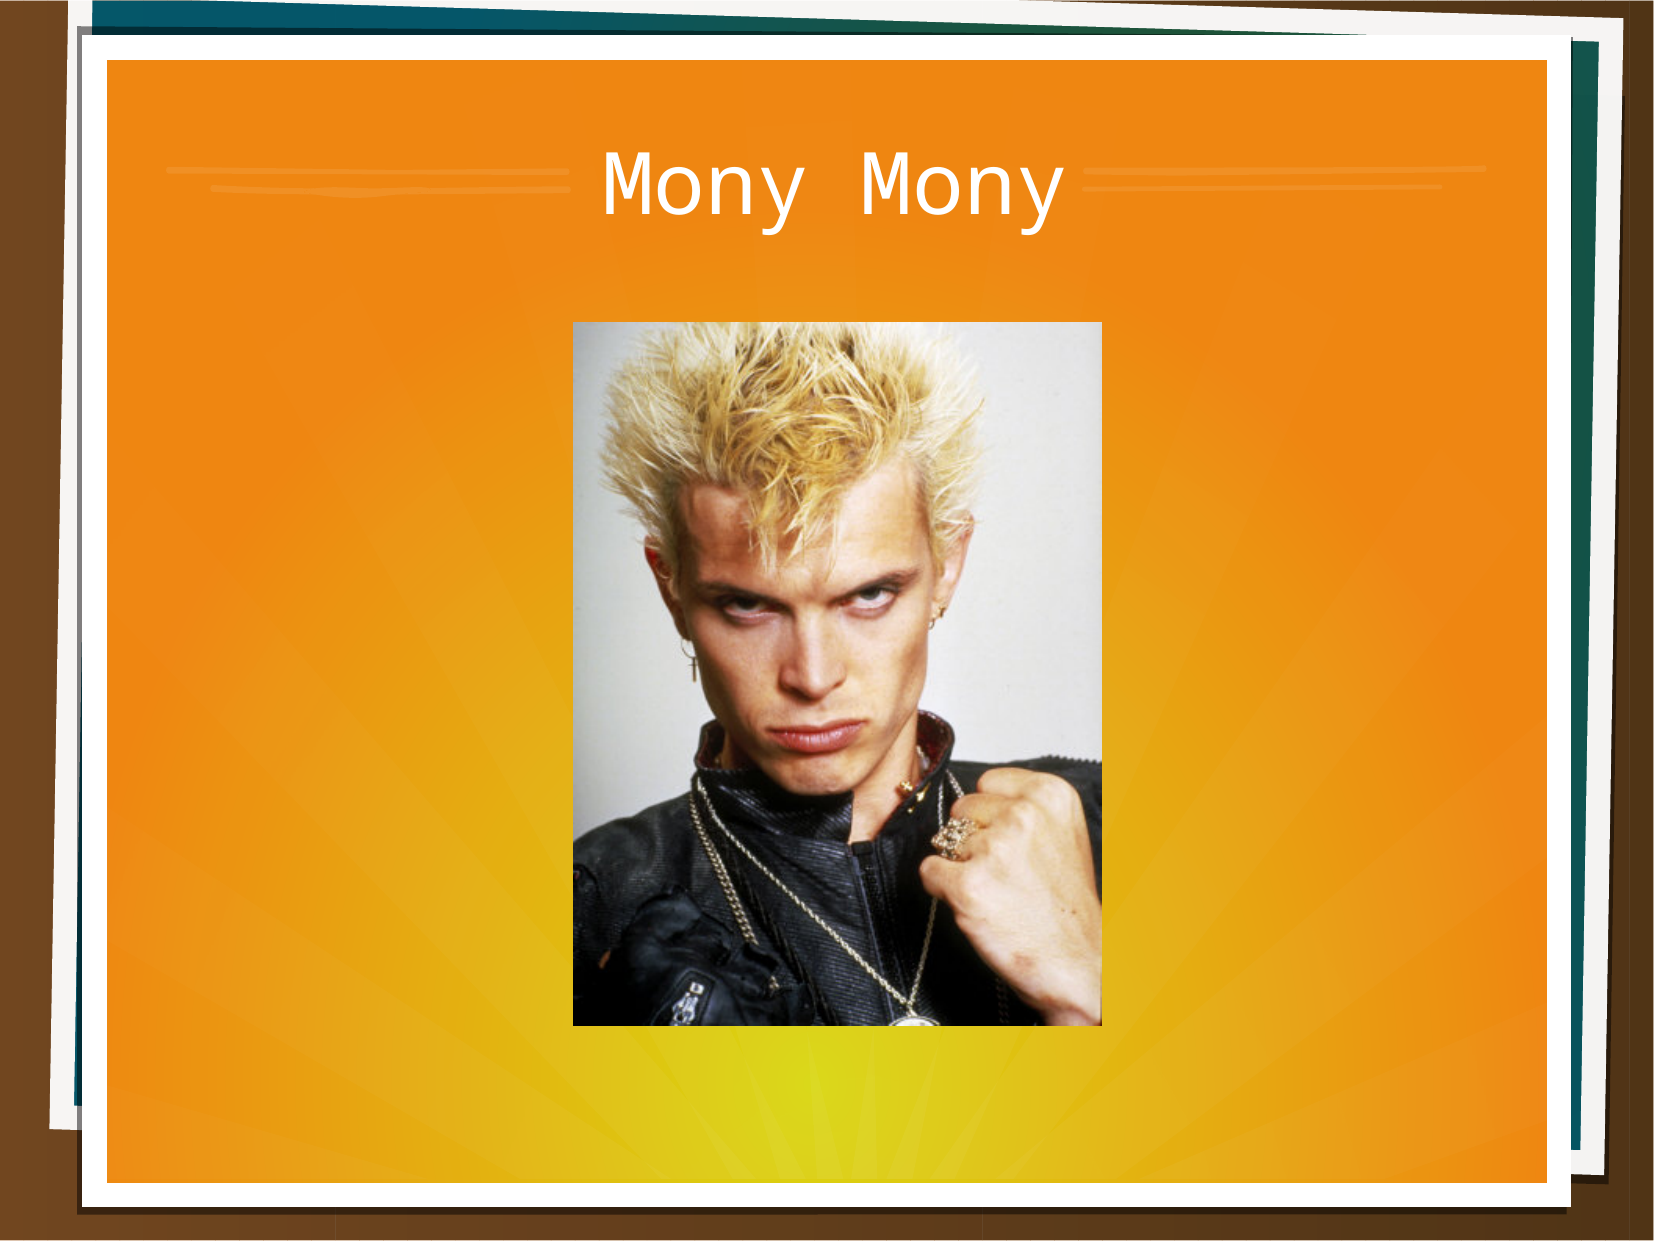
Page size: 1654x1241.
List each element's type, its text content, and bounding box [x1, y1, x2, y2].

picture [573, 322, 1102, 1026]
title Mony Mony [575, 92, 1096, 271]
